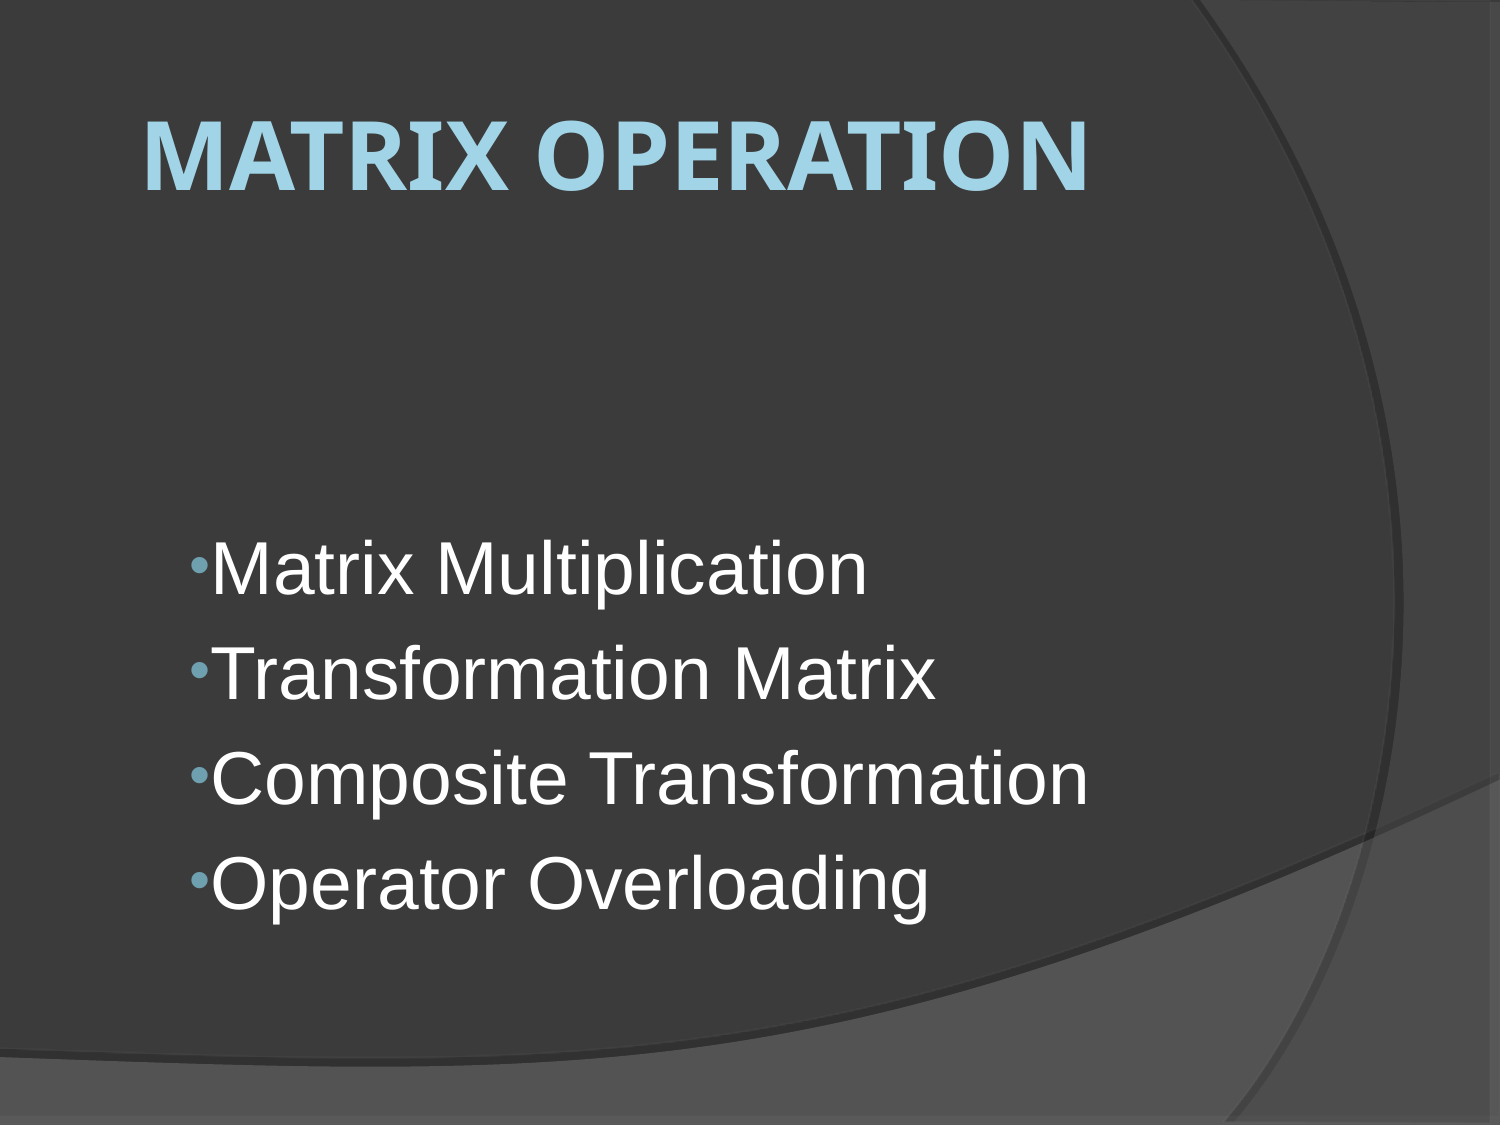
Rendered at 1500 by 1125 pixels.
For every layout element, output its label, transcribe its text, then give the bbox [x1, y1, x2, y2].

subtitle Matrix Multiplication Transformation Matrix Composite Transformation Operator Overloading [174, 312, 1252, 925]
title Matrix operation [37, 87, 1101, 465]
